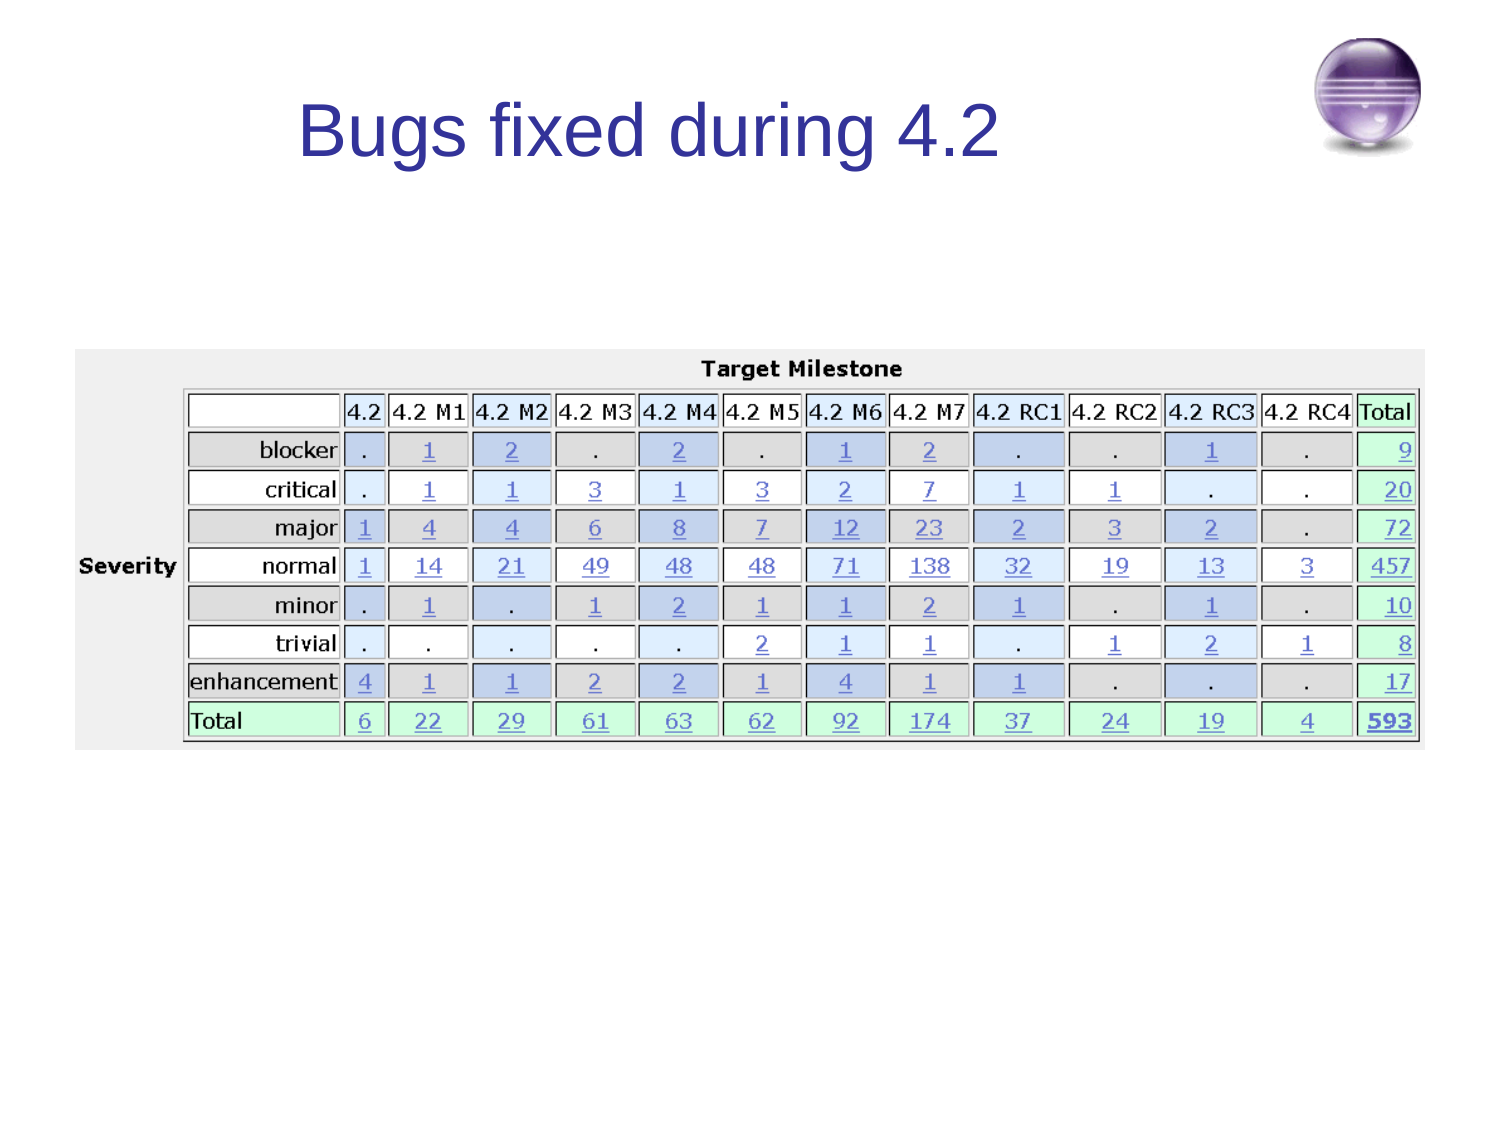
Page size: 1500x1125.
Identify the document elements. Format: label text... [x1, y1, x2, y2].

title Bugs fixed during 4.2 [99, 37, 1201, 226]
text_box [0, 162, 1500, 1125]
picture [1307, 37, 1426, 157]
picture [75, 349, 1425, 751]
